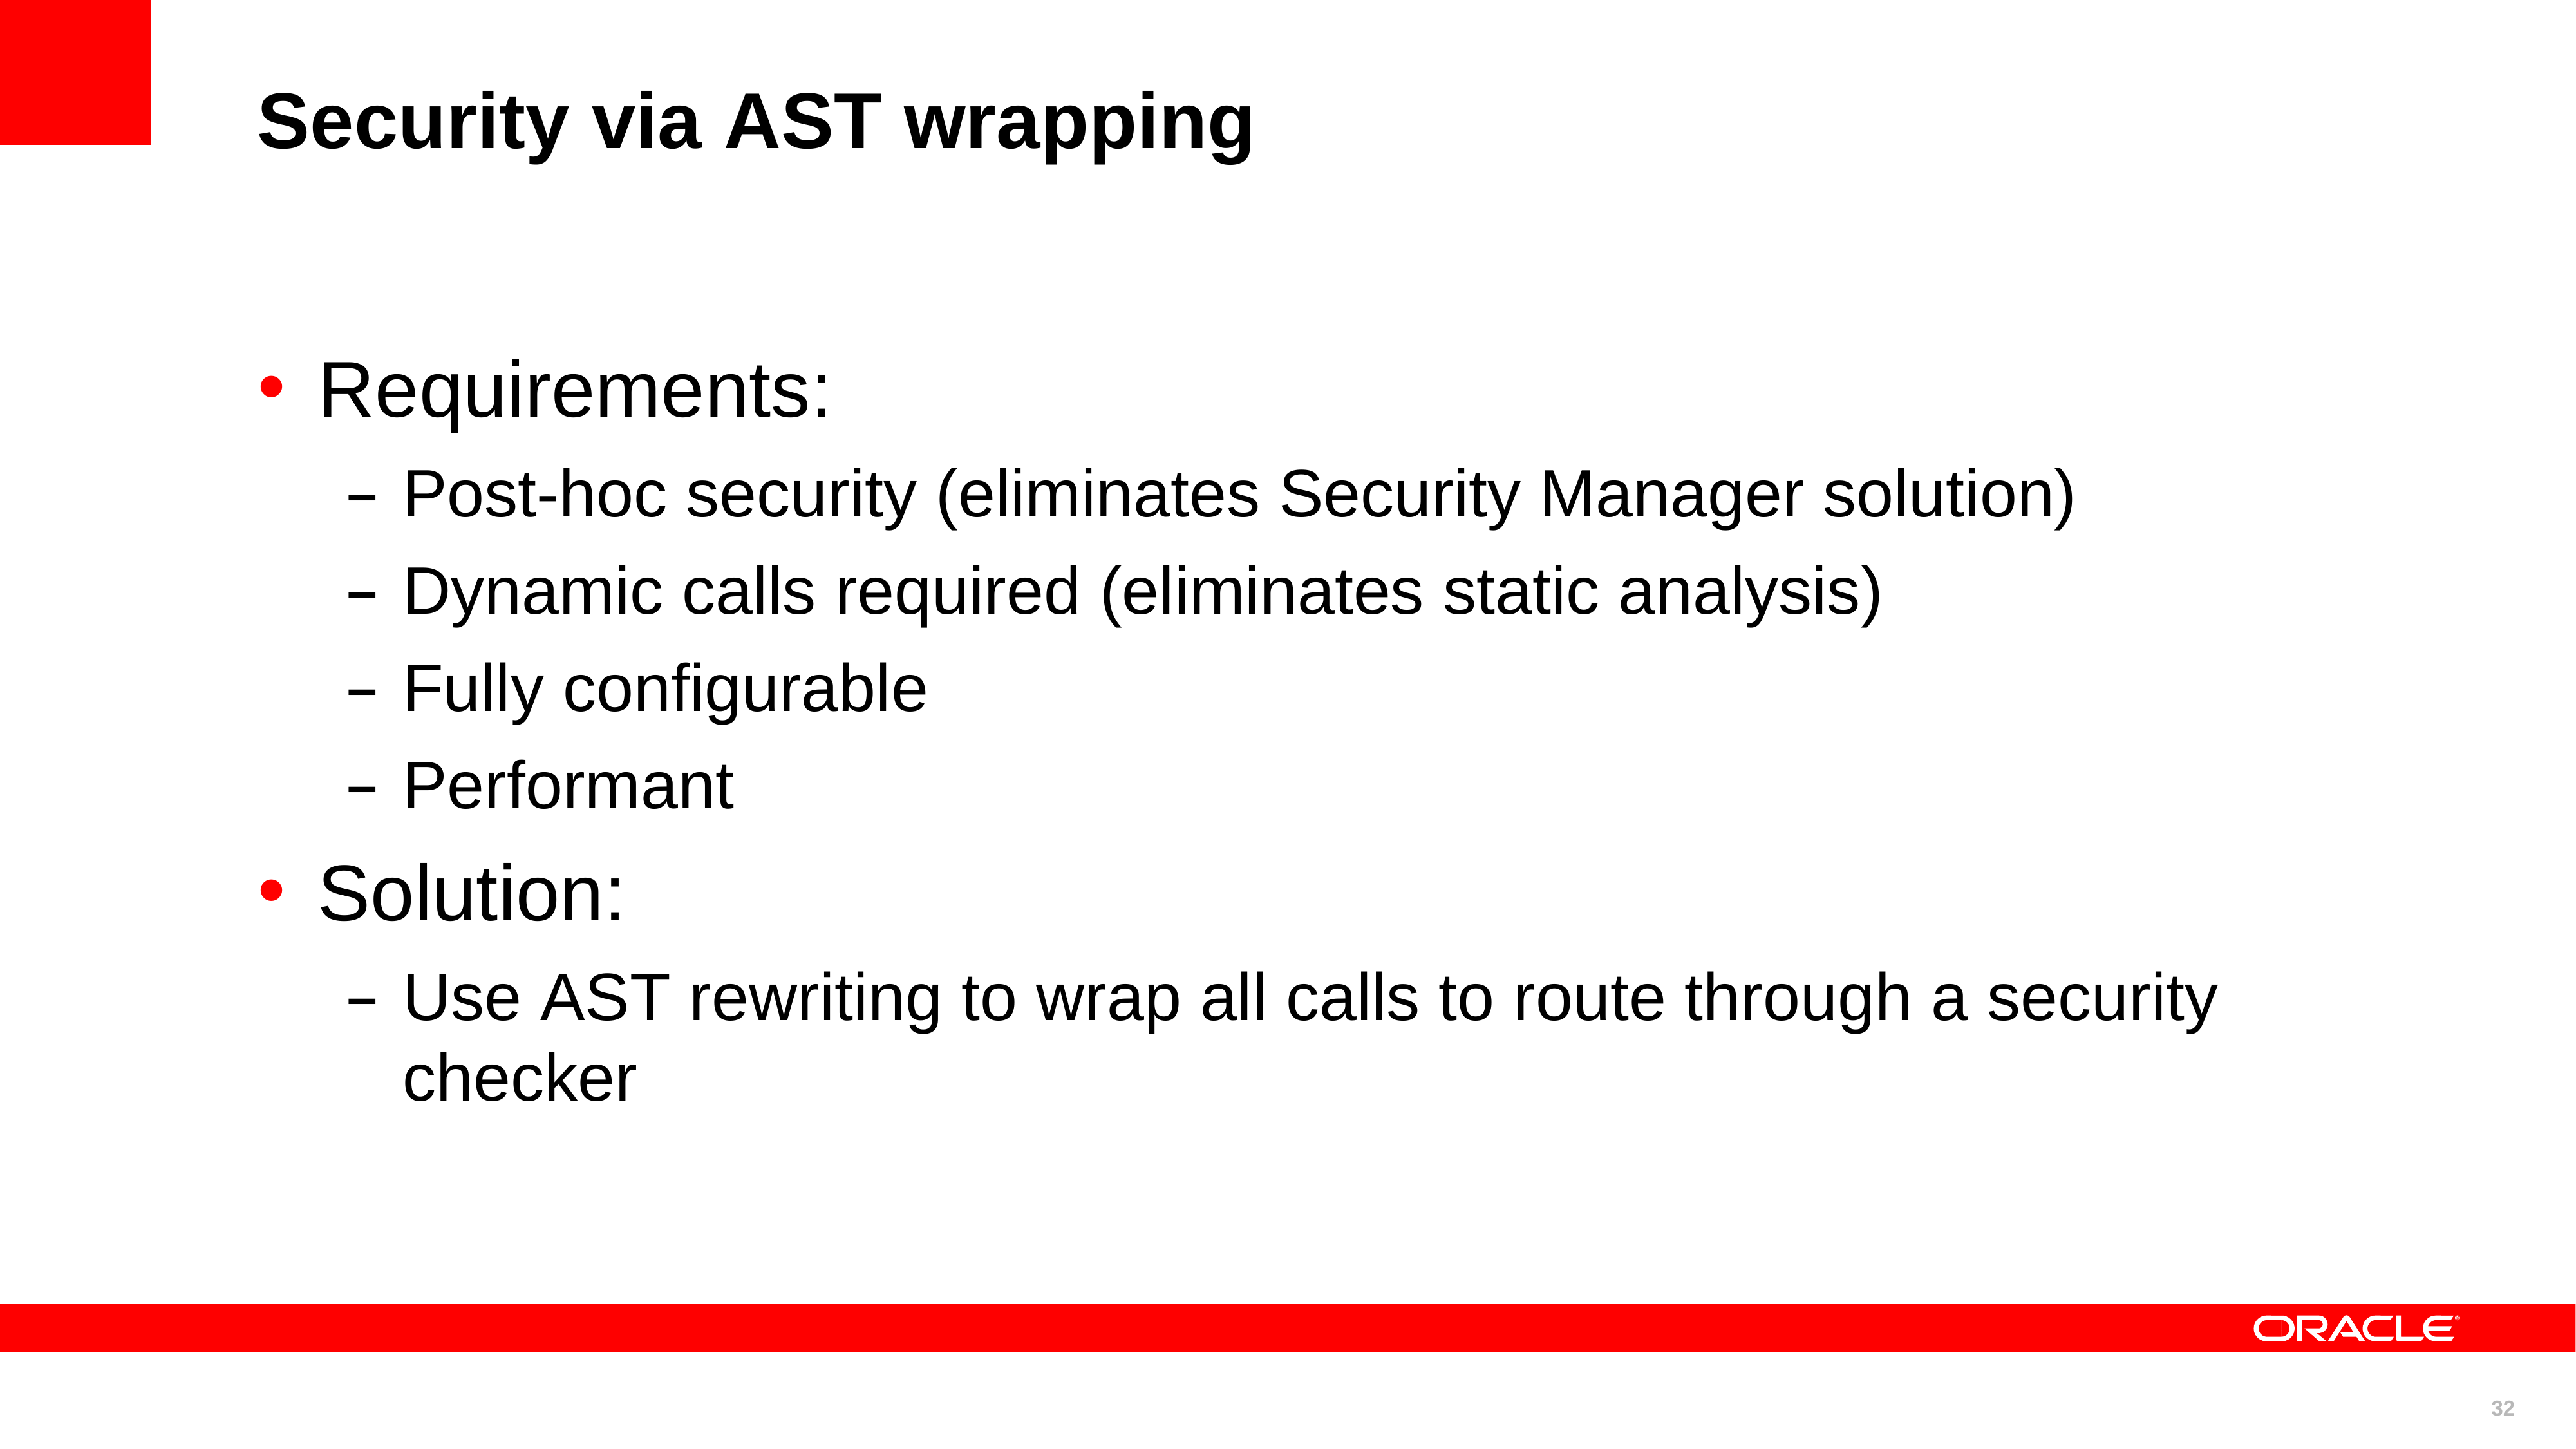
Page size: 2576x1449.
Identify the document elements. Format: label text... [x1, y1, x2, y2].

picture [0, 1304, 2576, 1352]
picture [0, 0, 151, 145]
title Security via AST wrapping [257, 69, 2318, 251]
list Requirements: Post-hoc security (eliminates Security Manager solution) Dynamic calls required (eliminates static analysis) Fully configurable Performant Solution: Use AST rewriting to wrap all calls to route through a security checker [258, 337, 2318, 1256]
